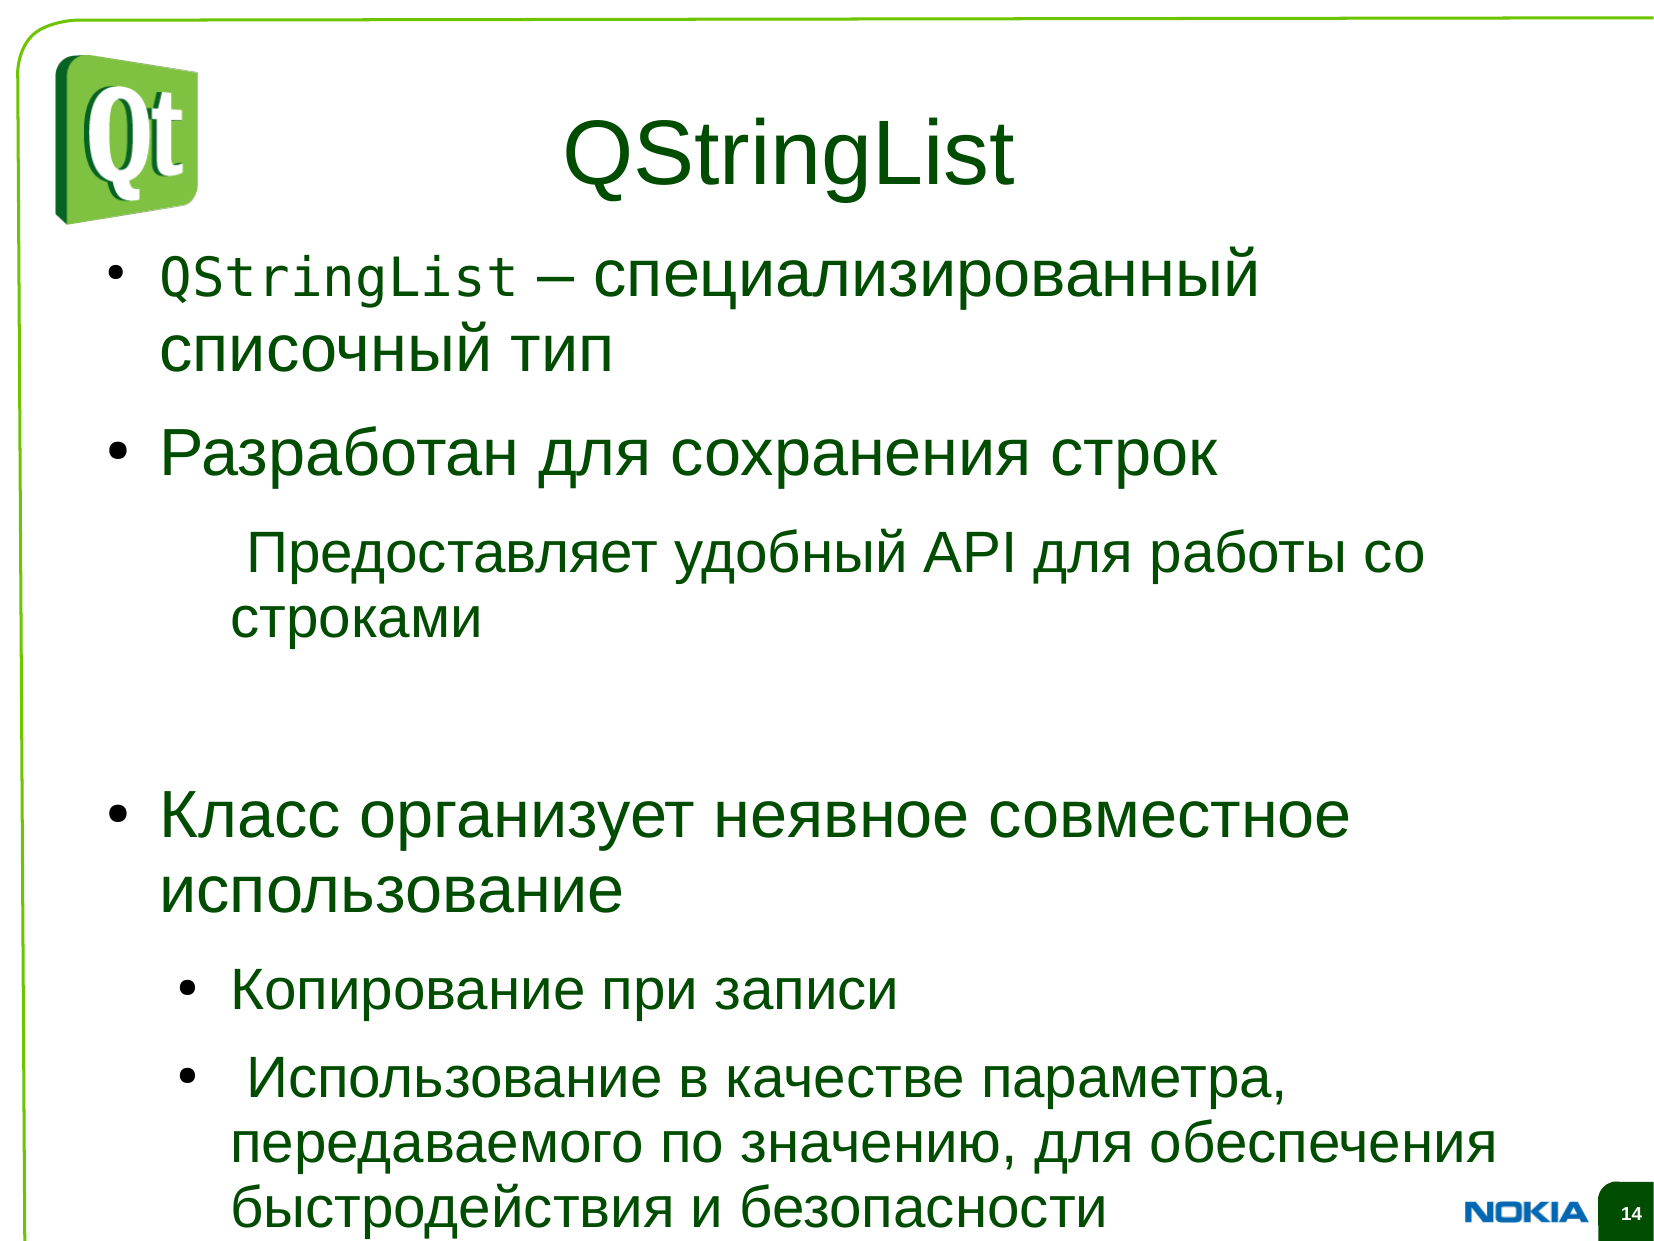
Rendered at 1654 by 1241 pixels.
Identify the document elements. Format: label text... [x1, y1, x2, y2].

picture [55, 55, 198, 225]
list QStringList – специализированный списочный тип Разработан для сохранения строк Предоставляет удобный API для работы со строками Класс организует неявное совместное использование Копирование при записи Использование в качестве параметра, передаваемого по значению, для обеспечения быстродействия и безопасности [88, 236, 1577, 1241]
title QStringList [251, 49, 1327, 236]
picture [1577, 1201, 1589, 1223]
